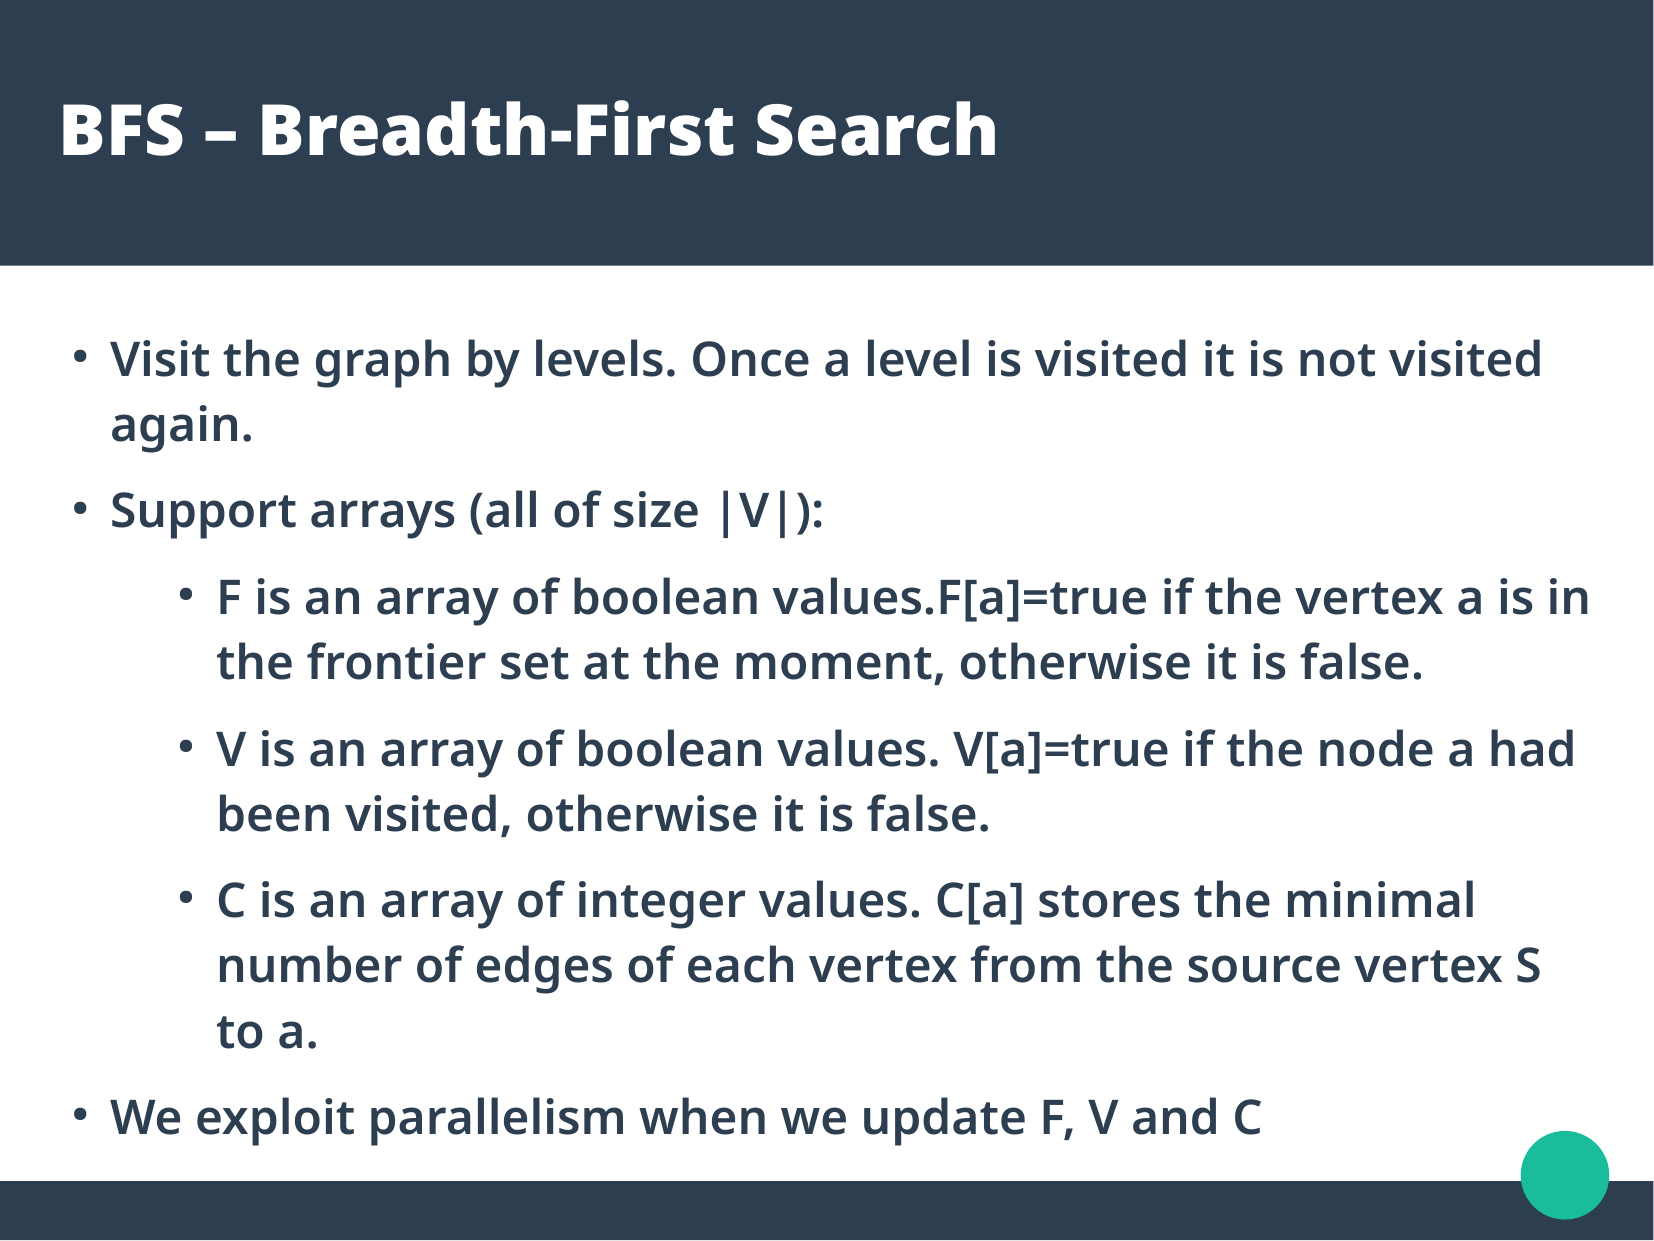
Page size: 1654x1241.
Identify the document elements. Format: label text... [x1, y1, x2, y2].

list Visit the graph by levels. Once a level is visited it is not visited again. Support arrays (all of size |V|): F is an array of boolean values.F[a]=true if the vertex a is in the frontier set at the moment, otherwise it is false. V is an array of boolean values. V[a]=true if the node a had been visited, otherwise it is false. C is an array of integer values. C[a] stores the minimal number of edges of each vertex from the source vertex S to a. We exploit parallelism when we update F, V and C [59, 324, 1595, 1152]
title BFS – Breadth-First Search [59, 49, 1595, 207]
